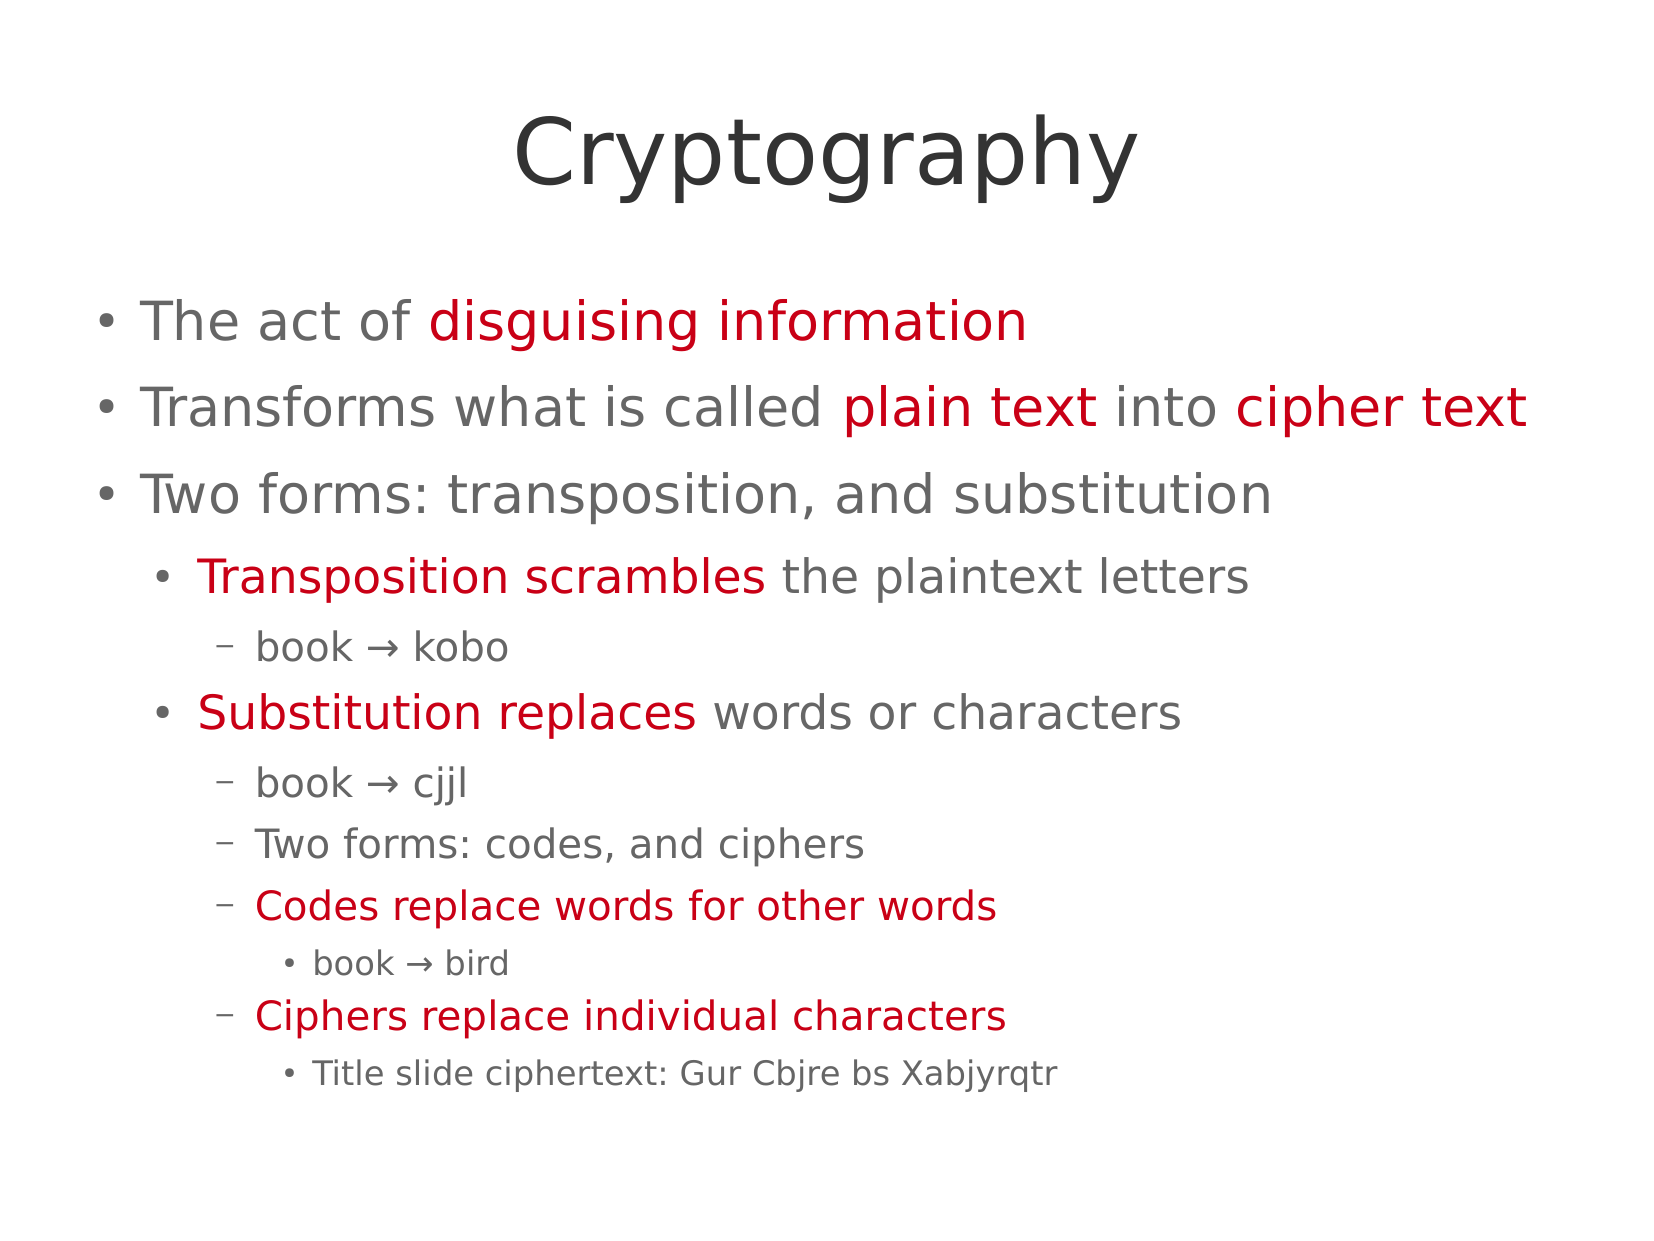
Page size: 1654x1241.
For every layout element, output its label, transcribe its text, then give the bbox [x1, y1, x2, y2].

list The act of disguising information Transforms what is called plain text into cipher text Two forms: transposition, and substitution Transposition scrambles the plaintext letters book → kobo Substitution replaces words or characters book → cjjl Two forms: codes, and ciphers Codes replace words for other words book → bird Ciphers replace individual characters Title slide ciphertext: Gur Cbjre bs Xabjyrqtr [82, 290, 1571, 1109]
title Cryptography [82, 56, 1571, 250]
